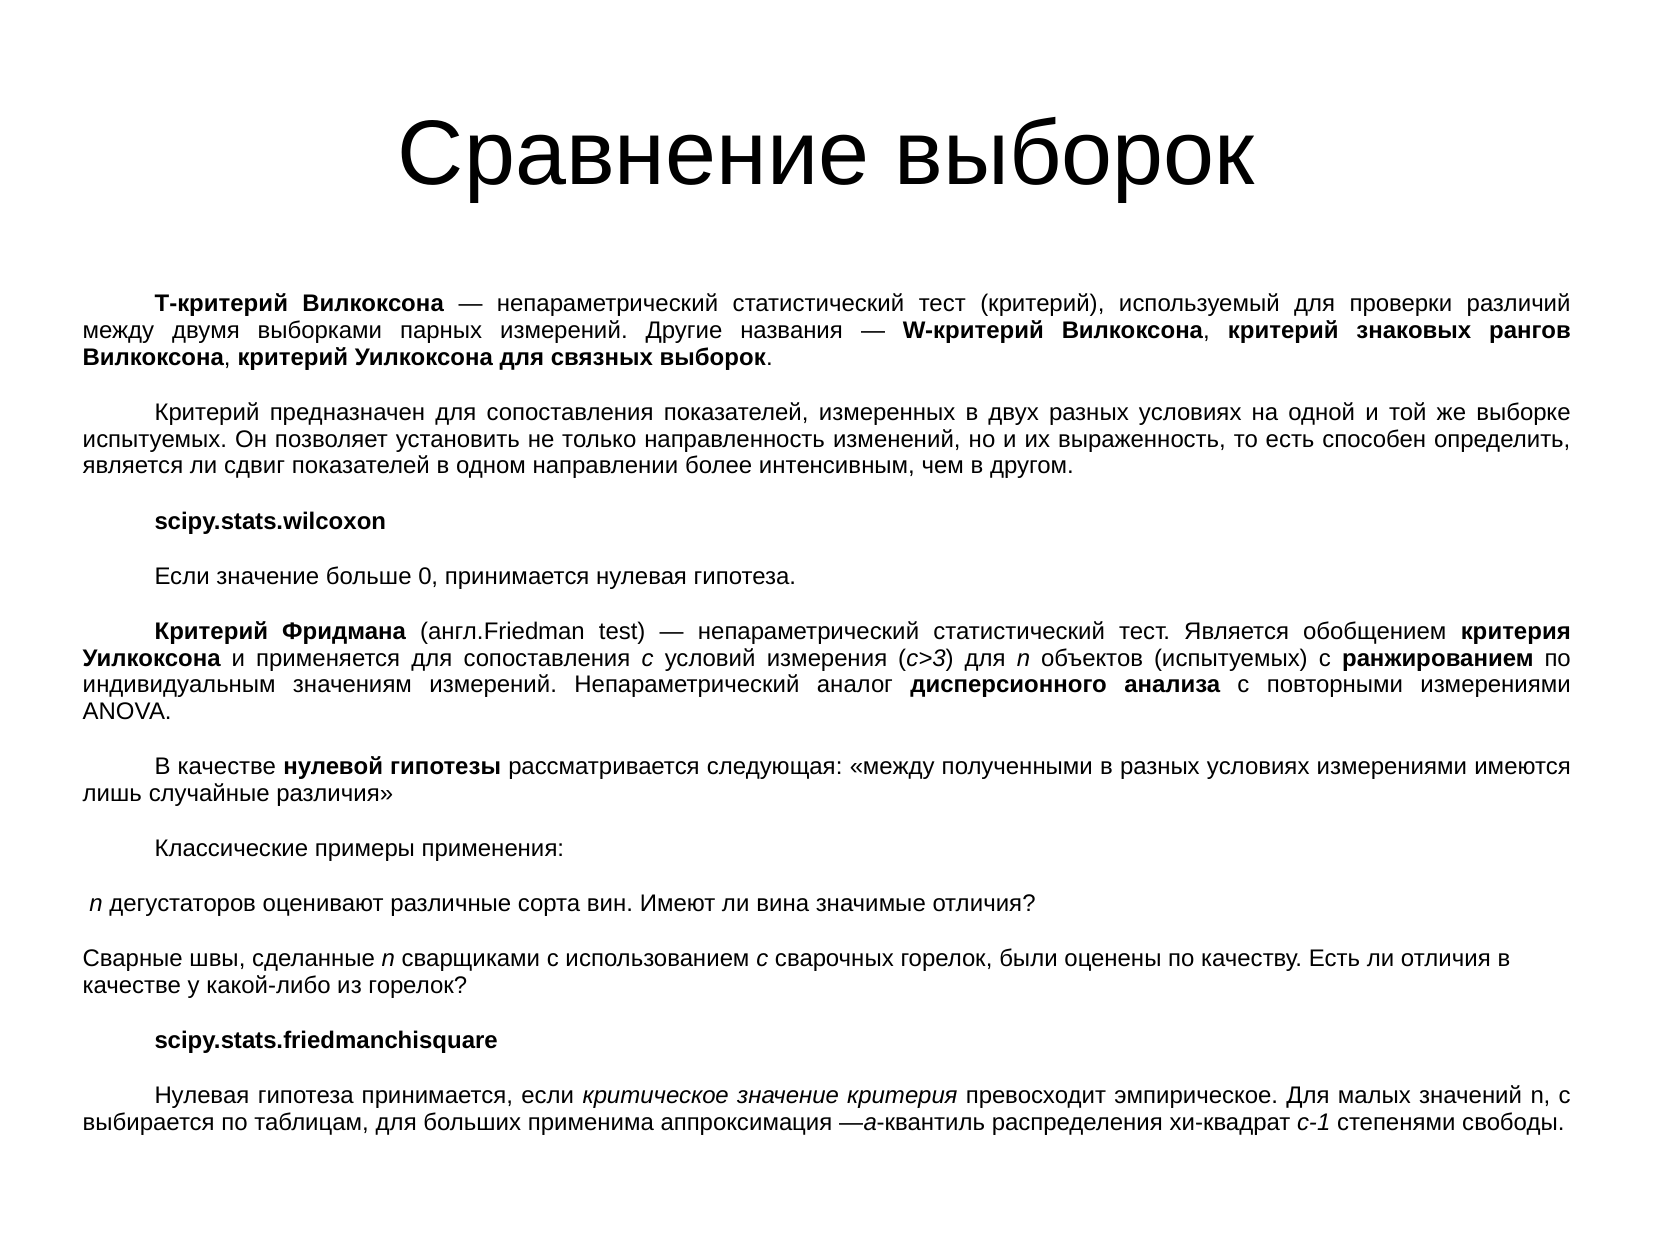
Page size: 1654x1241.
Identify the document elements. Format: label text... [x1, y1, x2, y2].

list Т-критерий Вилкоксона — непараметрический статистический тест (критерий), используемый для проверки различий между двумя выборками парных измерений. Другие названия — W-критерий Вилкоксона, критерий знаковых рангов Вилкоксона, критерий Уилкоксона для связных выборок. Критерий предназначен для сопоставления показателей, измеренных в двух разных условиях на одной и той же выборке испытуемых. Он позволяет установить не только направленность изменений, но и их выраженность, то есть способен определить, является ли сдвиг показателей в одном направлении более интенсивным, чем в другом. scipy.stats.wilcoxon Если значение больше 0, принимается нулевая гипотеза. Критерий Фридмана (англ.Friedman test) — непараметрический статистический тест. Является обобщением критерия Уилкоксона и применяется для сопоставления с условий измерения (с>3) для n объектов (испытуемых) с ранжированием по индивидуальным значениям измерений. Непараметрический аналог дисперсионного анализа с повторными измерениями ANOVA. В качестве нулевой гипотезы рассматривается следующая: «между полученными в разных условиях измерениями имеются лишь случайные различия» Классические примеры применения: n дегустаторов оценивают различные сорта вин. Имеют ли вина значимые отличия? Сварные швы, сделанные n сварщиками с использованием c сварочных горелок, были оценены по качеству. Есть ли отличия в качестве у какой-либо из горелок? scipy.stats.friedmanchisquare Нулевая гипотеза принимается, если критическое значение критерия превосходит эмпирическое. Для малых значений n, c выбирается по таблицам, для больших применима аппроксимация —a-квантиль распределения хи-квадрат с-1 степенями свободы. [82, 290, 1571, 1156]
title Сравнение выборок [82, 49, 1571, 257]
